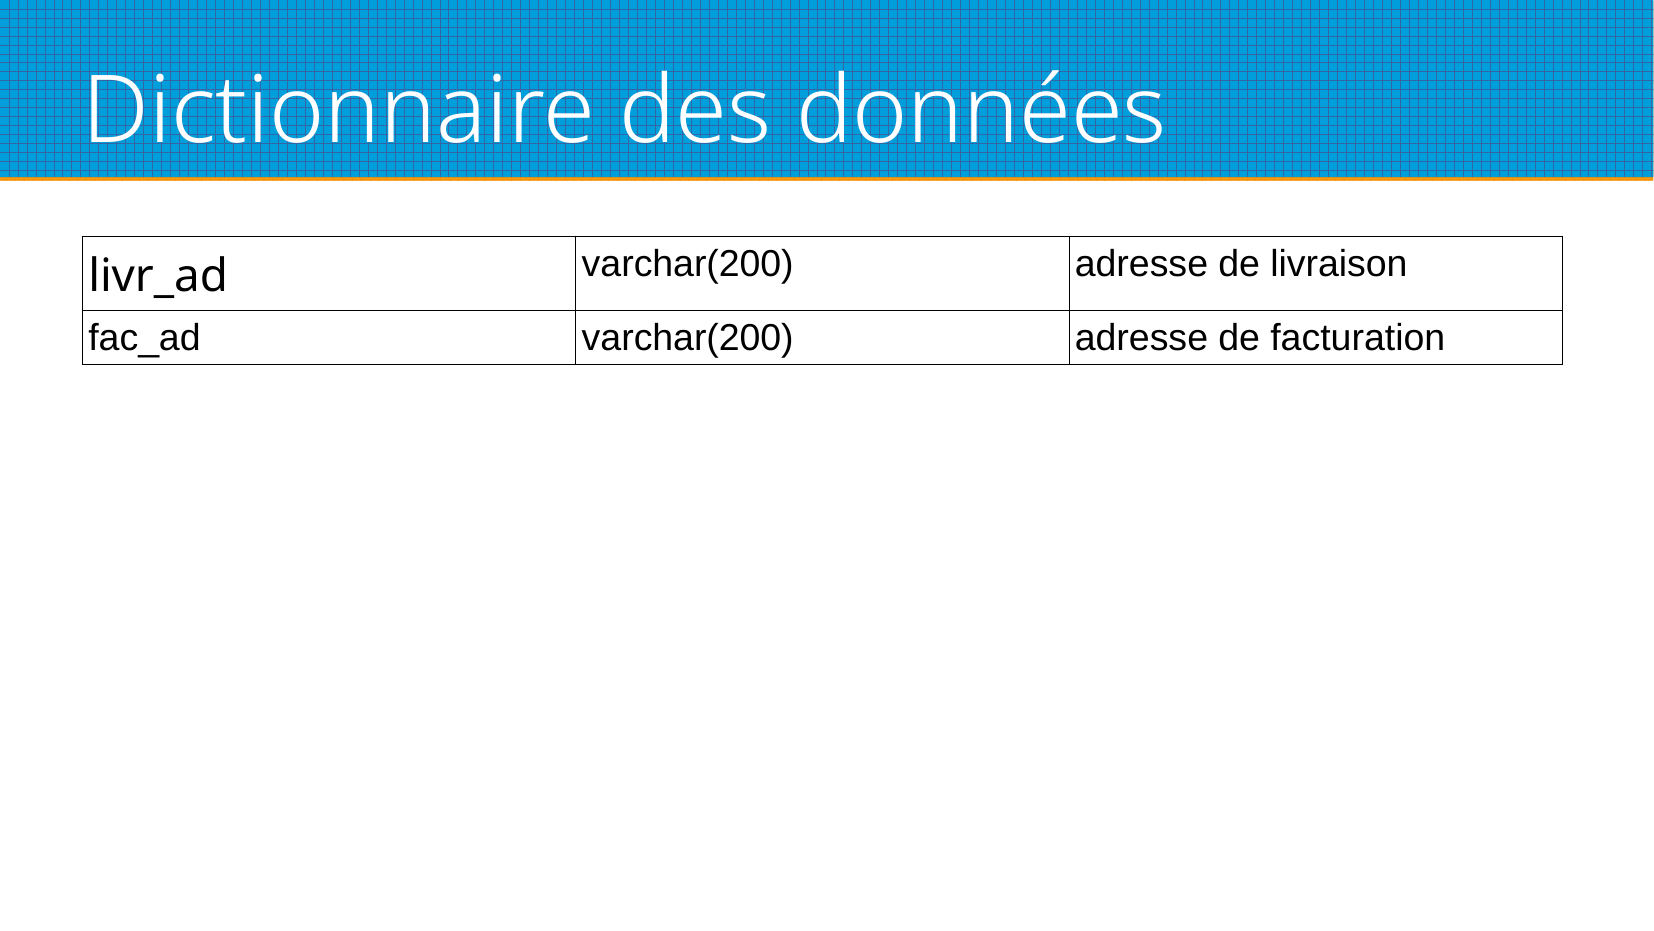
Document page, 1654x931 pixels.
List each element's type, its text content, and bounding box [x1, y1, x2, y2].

table_header adresse de livraison [1070, 237, 1562, 310]
table_header livr_ad [83, 237, 575, 310]
table_cell adresse de facturation [1070, 311, 1562, 364]
table_cell fac_ad [83, 311, 575, 364]
table_header varchar(200) [576, 237, 1069, 310]
table_cell varchar(200) [576, 311, 1069, 364]
title Dictionnaire des données [82, 14, 1571, 171]
